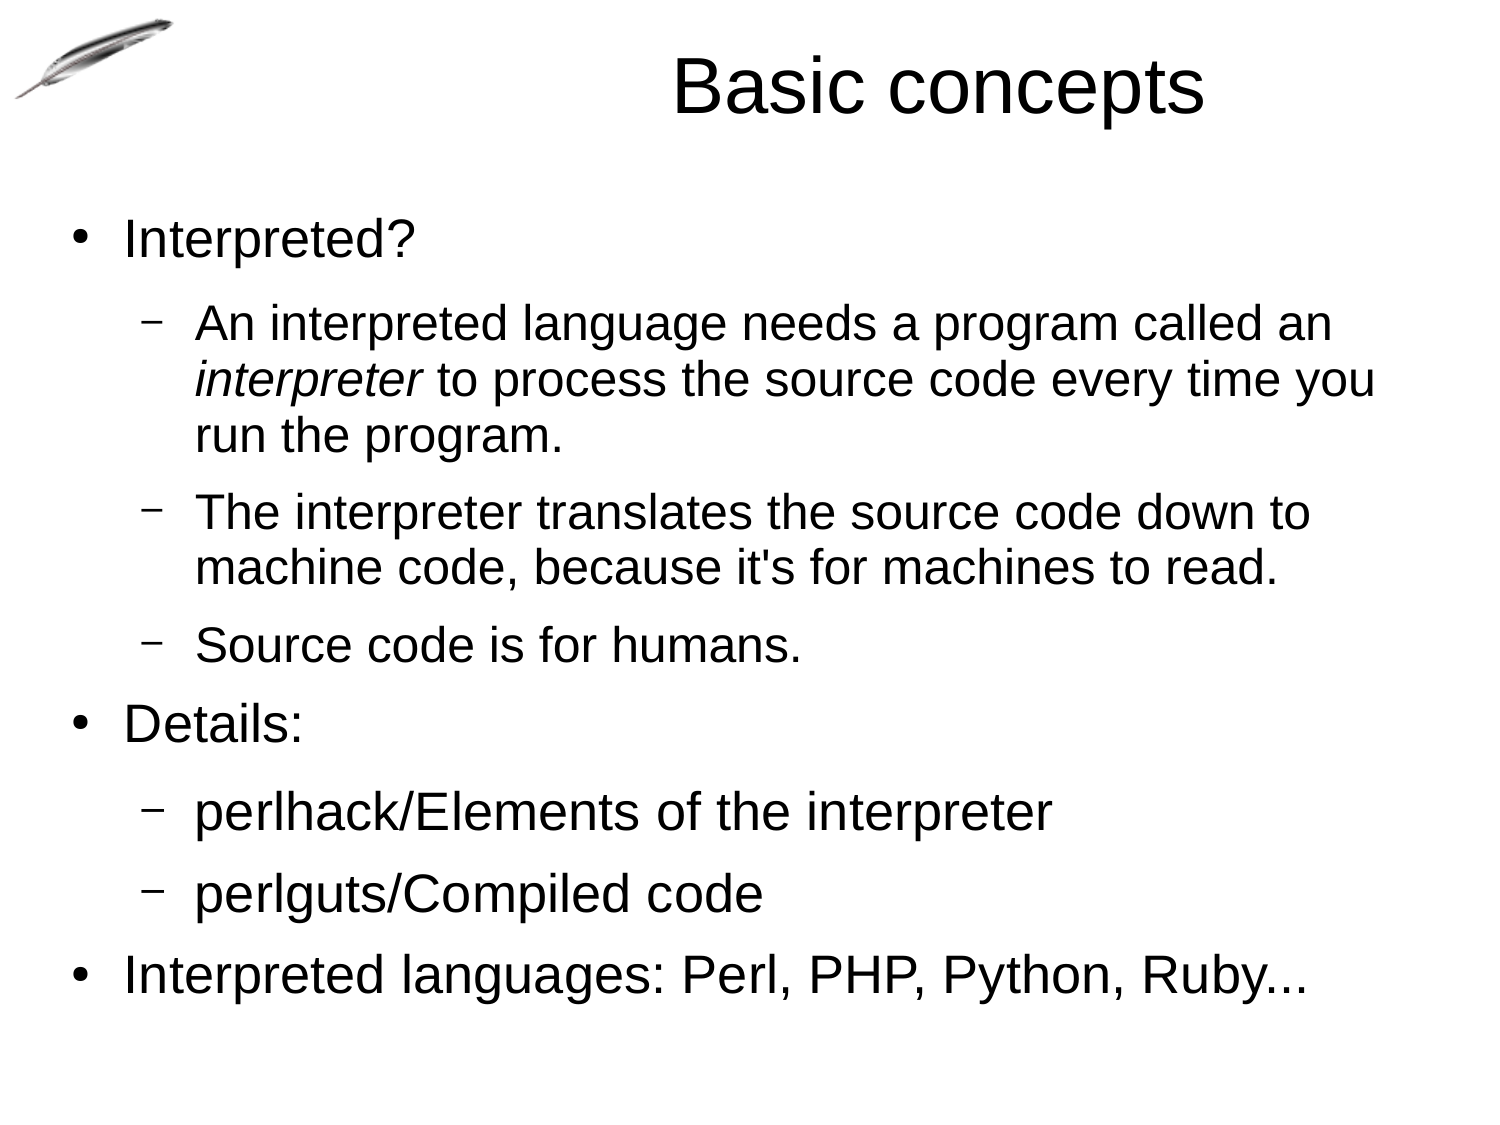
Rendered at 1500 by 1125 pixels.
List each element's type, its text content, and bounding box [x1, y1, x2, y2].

list Interpreted? An interpreted language needs a program called an interpreter to process the source code every time you run the program. The interpreter translates the source code down to machine code, because it's for machines to read. Source code is for humans. Details: perlhack/Elements of the interpreter perlguts/Compiled code Interpreted languages: Perl, PHP, Python, Ruby... [53, 207, 1447, 1084]
title Basic concepts [419, 0, 1459, 176]
picture [11, 17, 179, 101]
